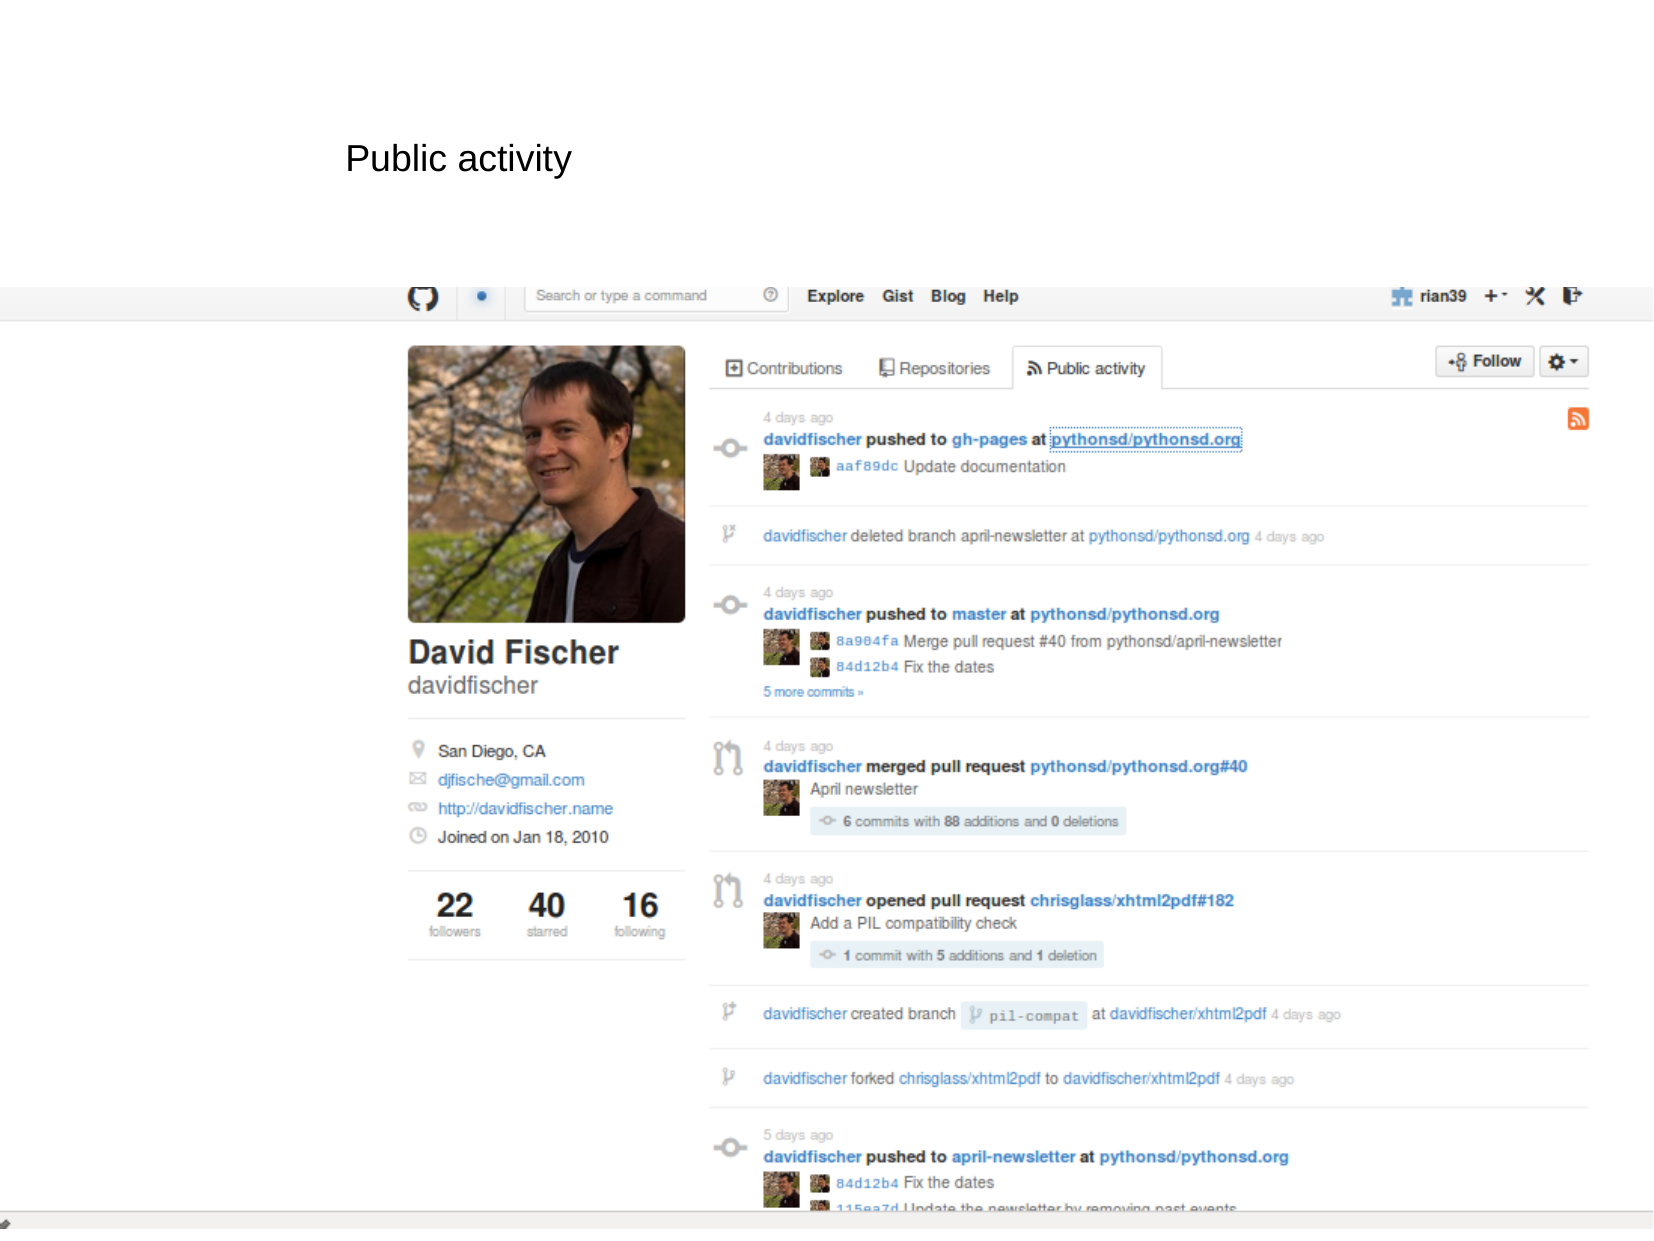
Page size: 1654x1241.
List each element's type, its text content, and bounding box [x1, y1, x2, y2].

text_box Public activity [330, 129, 588, 187]
picture [0, 287, 1654, 1229]
